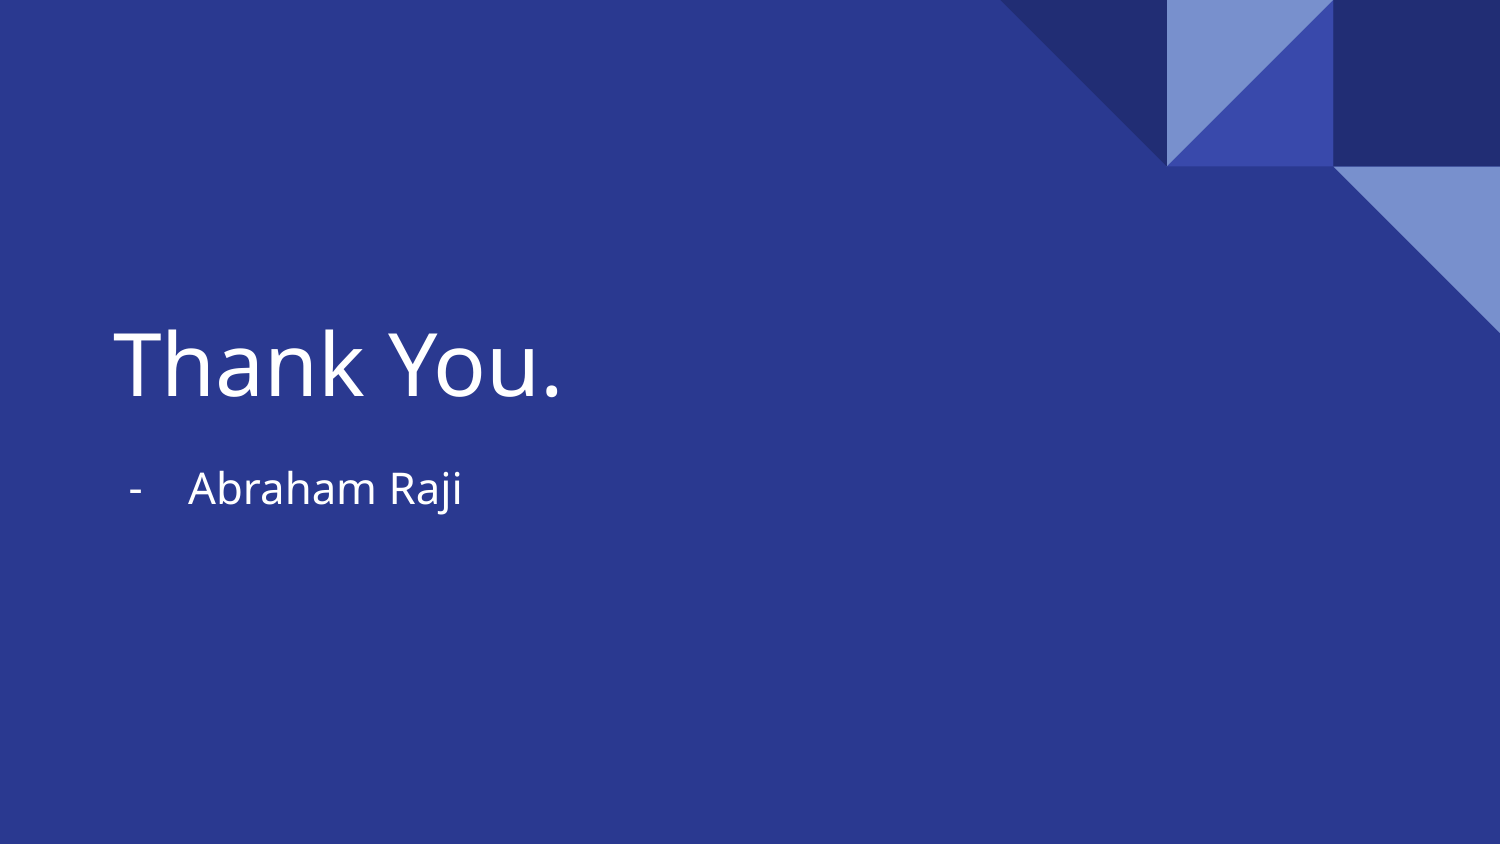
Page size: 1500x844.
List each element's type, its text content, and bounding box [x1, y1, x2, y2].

subtitle Abraham Raji [98, 445, 1447, 517]
title Thank You. [98, 291, 1447, 429]
